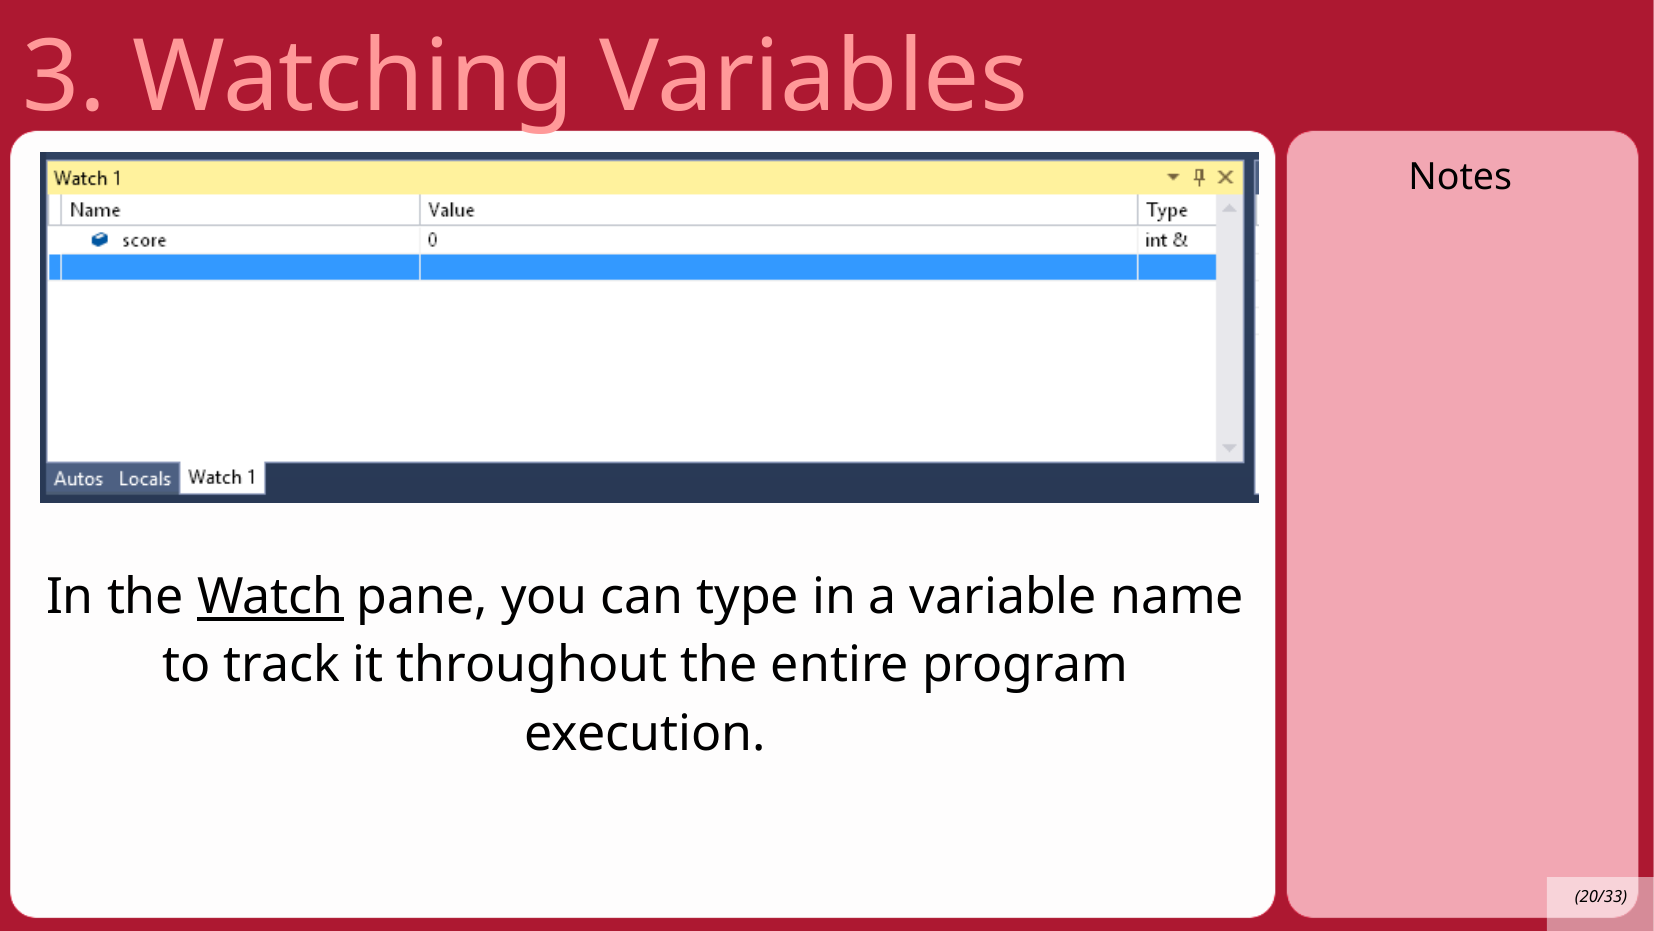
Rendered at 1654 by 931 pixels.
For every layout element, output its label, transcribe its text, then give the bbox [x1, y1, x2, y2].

title 3. Watching Variables [22, 7, 1511, 136]
text_box Notes [1290, 141, 1631, 199]
text_box In the Watch pane, you can type in a variable name to track it throughout the entire program execution. [35, 560, 1256, 879]
picture [0, 0, 1654, 931]
text_box (<number>/33) [1546, 877, 1654, 931]
